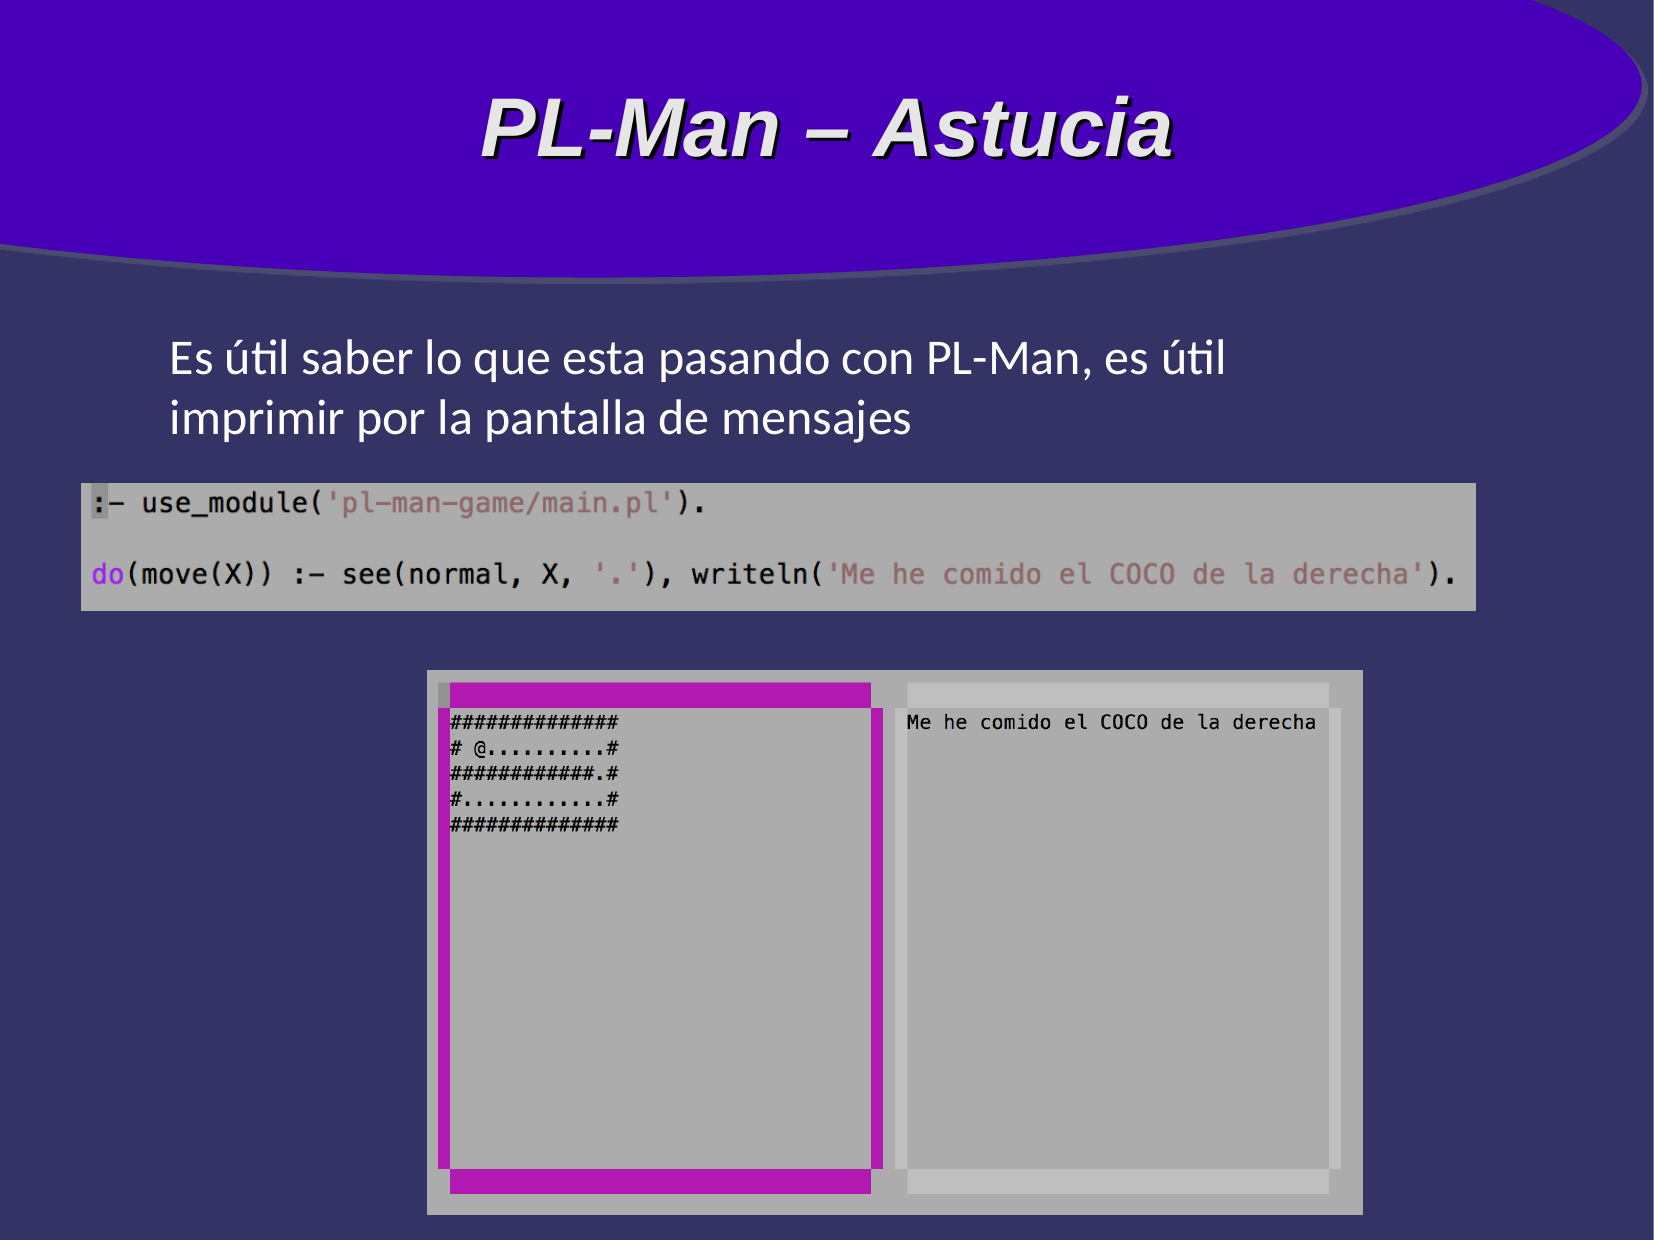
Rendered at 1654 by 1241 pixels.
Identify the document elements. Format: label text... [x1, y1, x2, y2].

picture [81, 483, 1476, 611]
picture [427, 670, 1363, 1215]
text_box PL-Man – Astucia [121, 72, 1534, 174]
text_box Es útil saber lo que esta pasando con PL-Man, es útil imprimir por la pantalla de mensajes [154, 316, 1363, 454]
